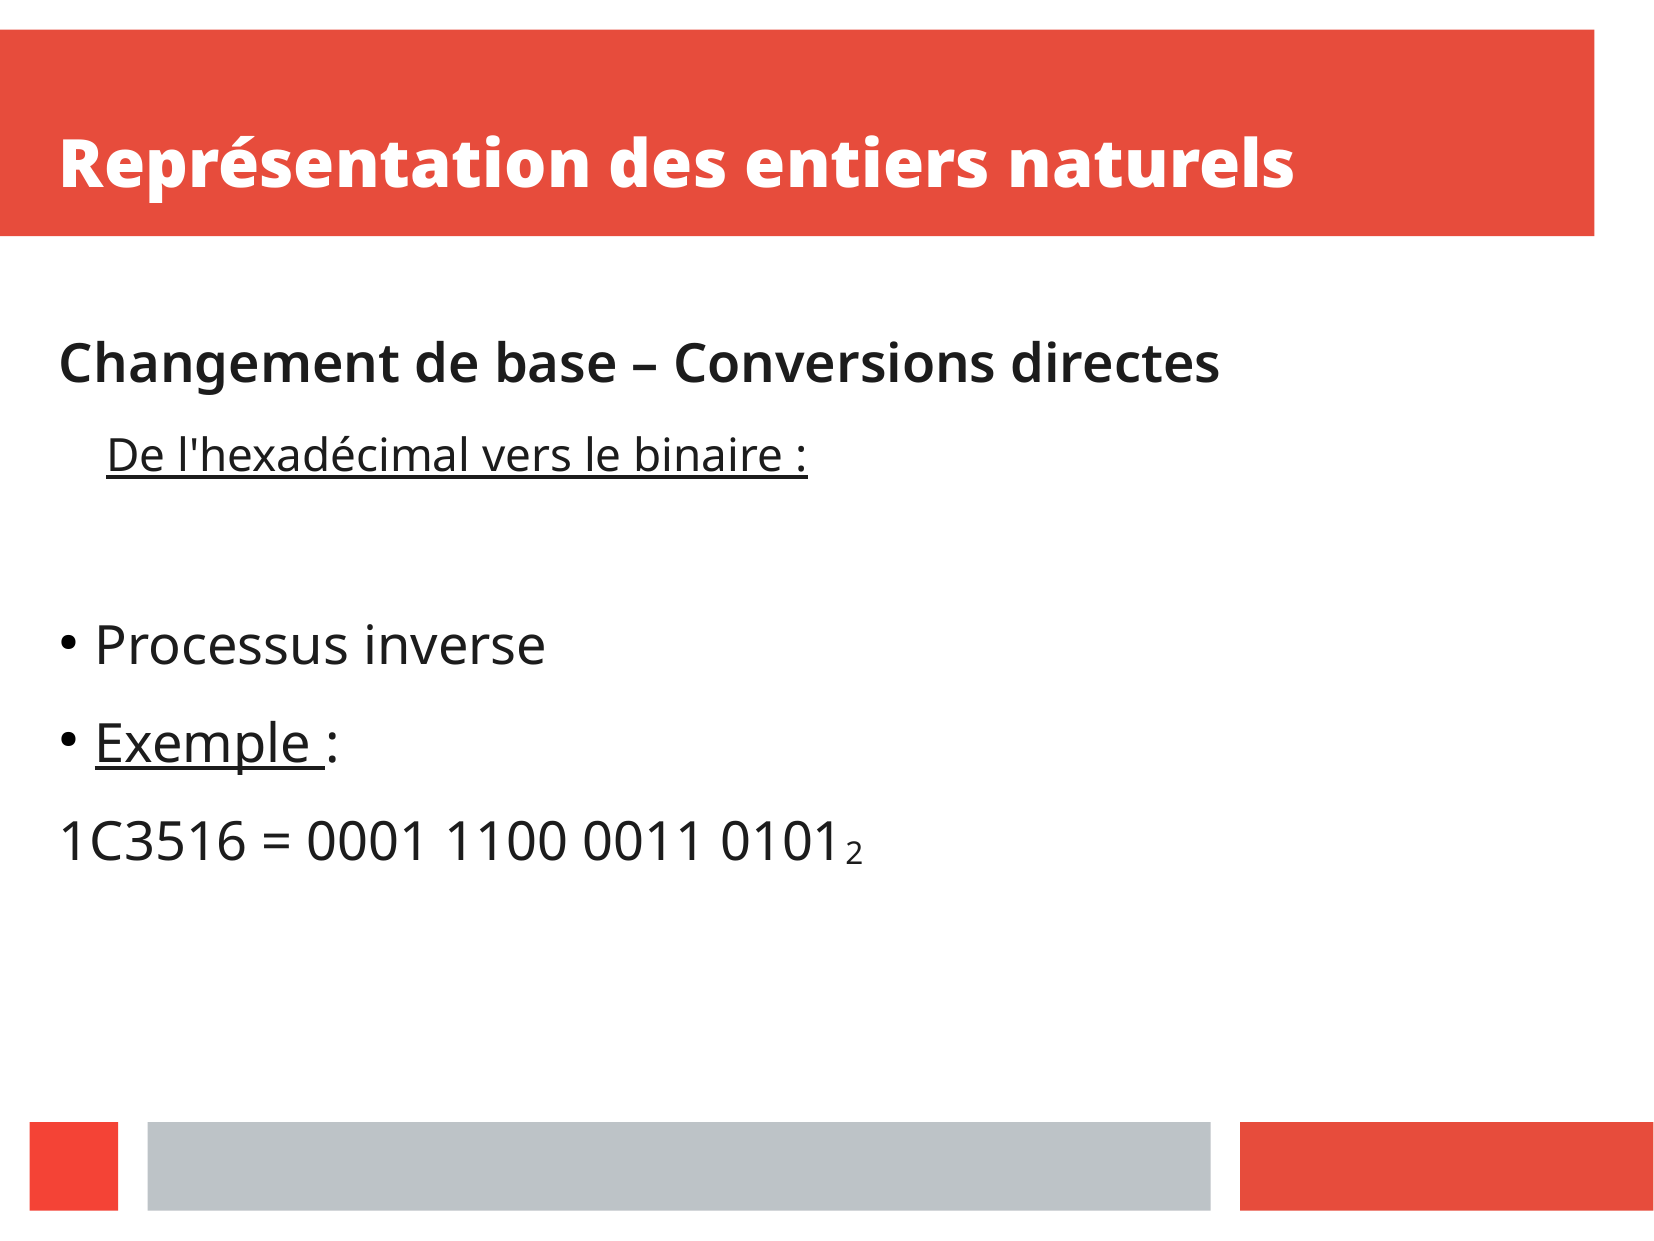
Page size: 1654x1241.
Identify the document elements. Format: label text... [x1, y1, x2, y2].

title Représentation des entiers naturels [59, 59, 1595, 207]
list Changement de base – Conversions directes De l'hexadécimal vers le binaire : Processus inverse Exemple : 1C3516 = 0001 1100 0011 01012 [59, 324, 1565, 1093]
